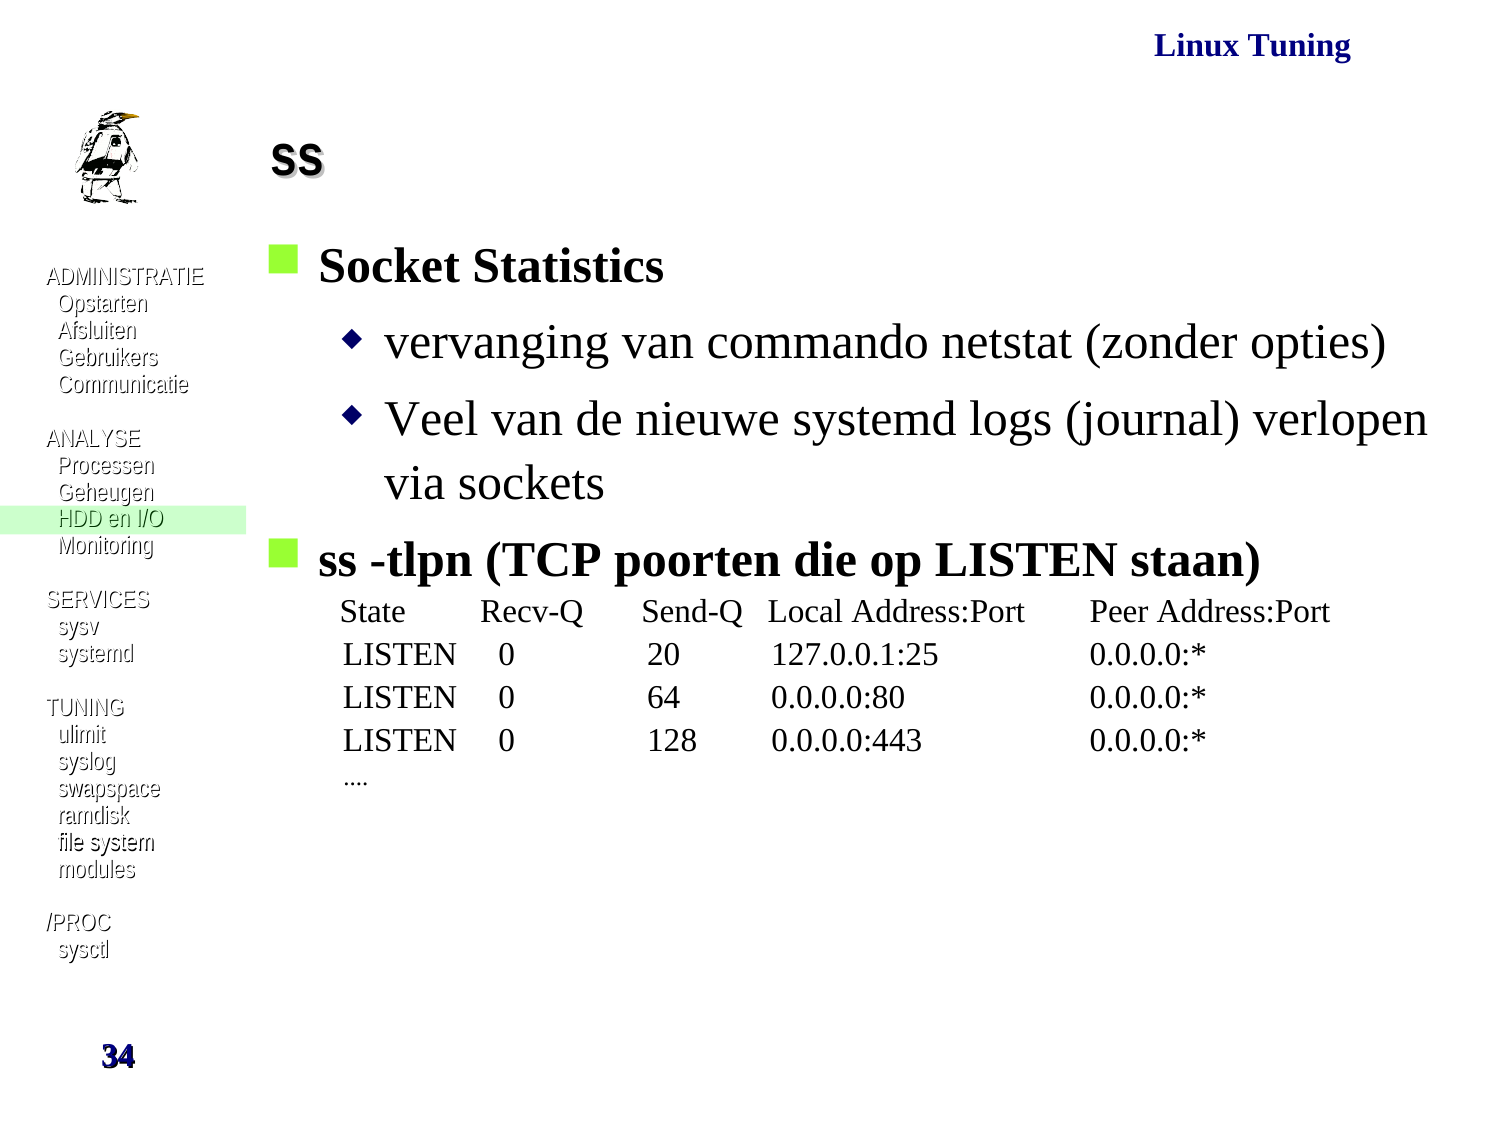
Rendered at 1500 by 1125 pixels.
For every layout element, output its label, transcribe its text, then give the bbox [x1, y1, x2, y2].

text_box [0, 505, 247, 535]
picture [57, 105, 143, 206]
title ss [270, 41, 1500, 250]
list Socket Statistics vervanging van commando netstat (zonder opties) Veel van de nieuwe systemd logs (journal) verlopen via sockets ss -tlpn (TCP poorten die op LISTEN staan) State Recv-Q Send-Q Local Address:Port Peer Address:Port LISTEN 0 20 127.0.0.1:25 0.0.0.0:* LISTEN 0 64 0.0.0.0:80 0.0.0.0:* LISTEN 0 128 0.0.0.0:443 0.0.0.0:* .... [264, 229, 1486, 989]
